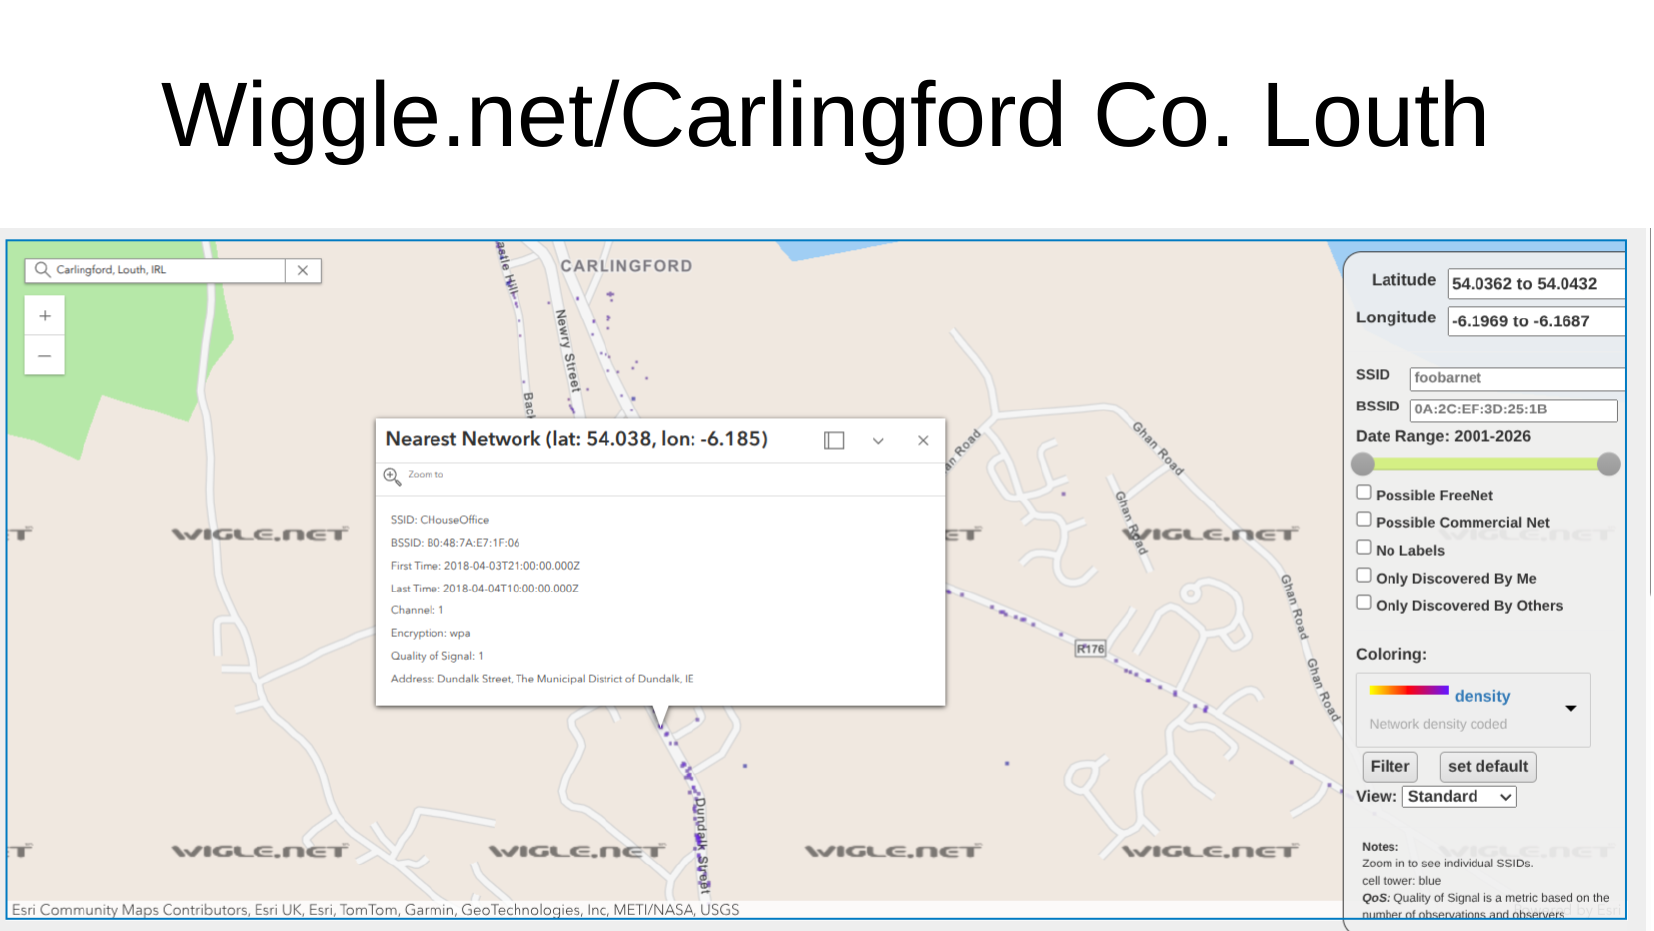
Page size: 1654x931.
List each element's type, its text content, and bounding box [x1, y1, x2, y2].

title Wiggle.net/Carlingford Co. Louth [82, 37, 1571, 193]
picture [0, 228, 1651, 931]
